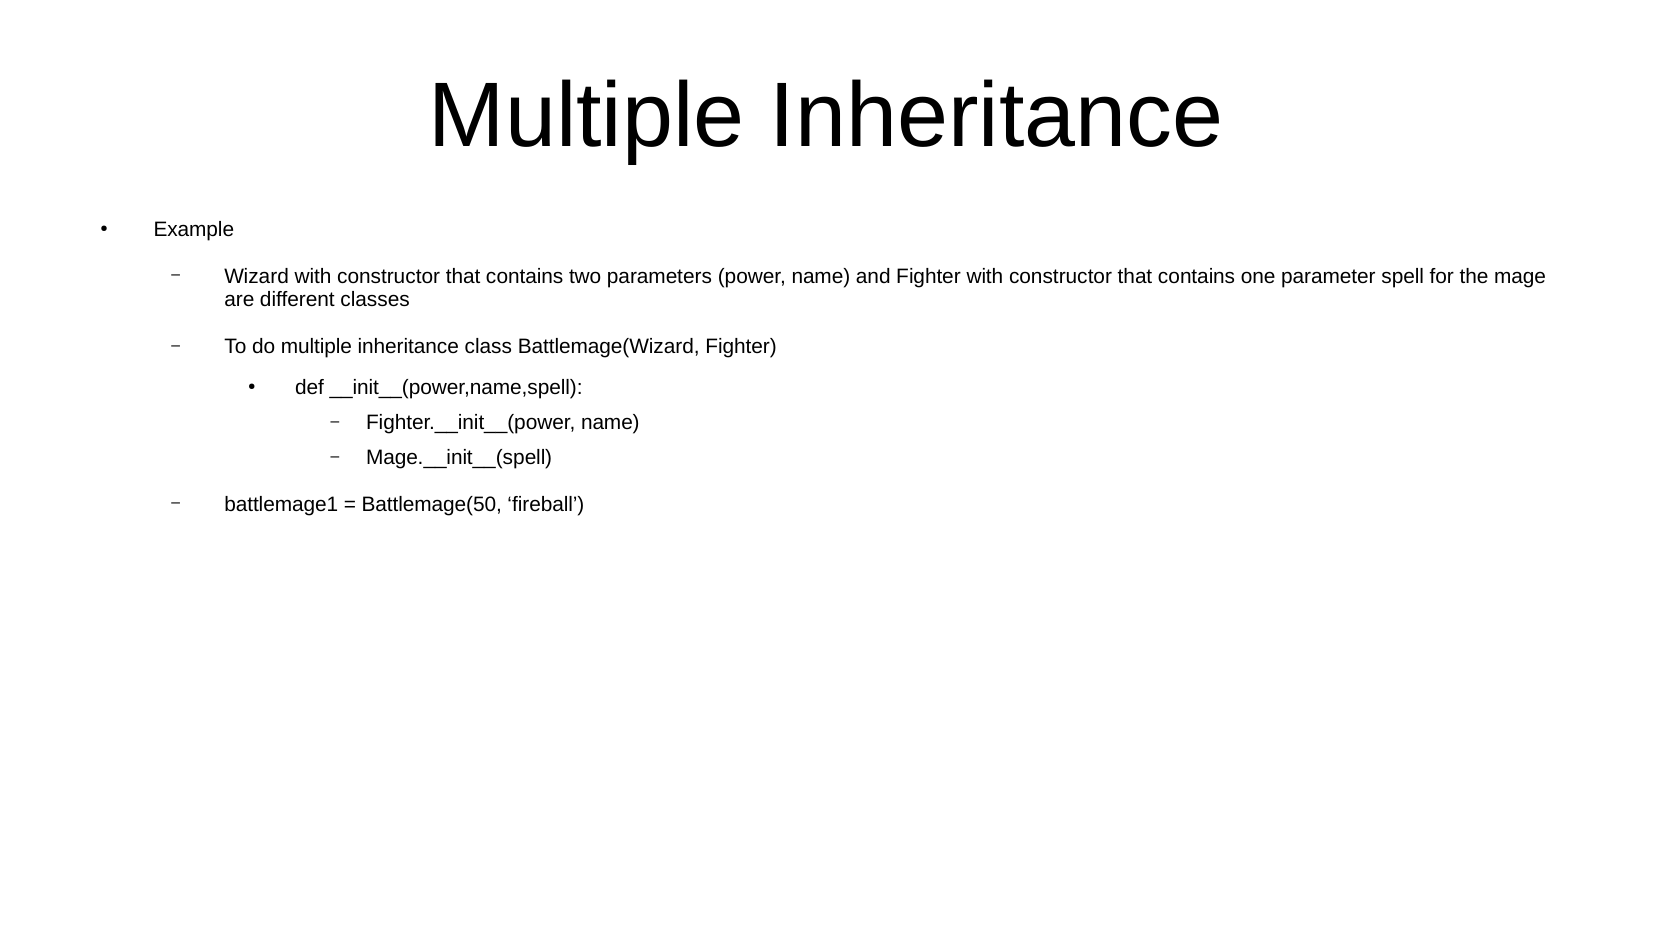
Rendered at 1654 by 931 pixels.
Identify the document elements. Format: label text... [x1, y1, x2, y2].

list Example Wizard with constructor that contains two parameters (power, name) and Fighter with constructor that contains one parameter spell for the mage are different classes To do multiple inheritance class Battlemage(Wizard, Fighter) def __init__(power,name,spell): Fighter.__init__(power, name) Mage.__init__(spell) battlemage1 = Battlemage(50, ‘fireball’) [82, 217, 1571, 758]
title Multiple Inheritance [82, 37, 1571, 193]
